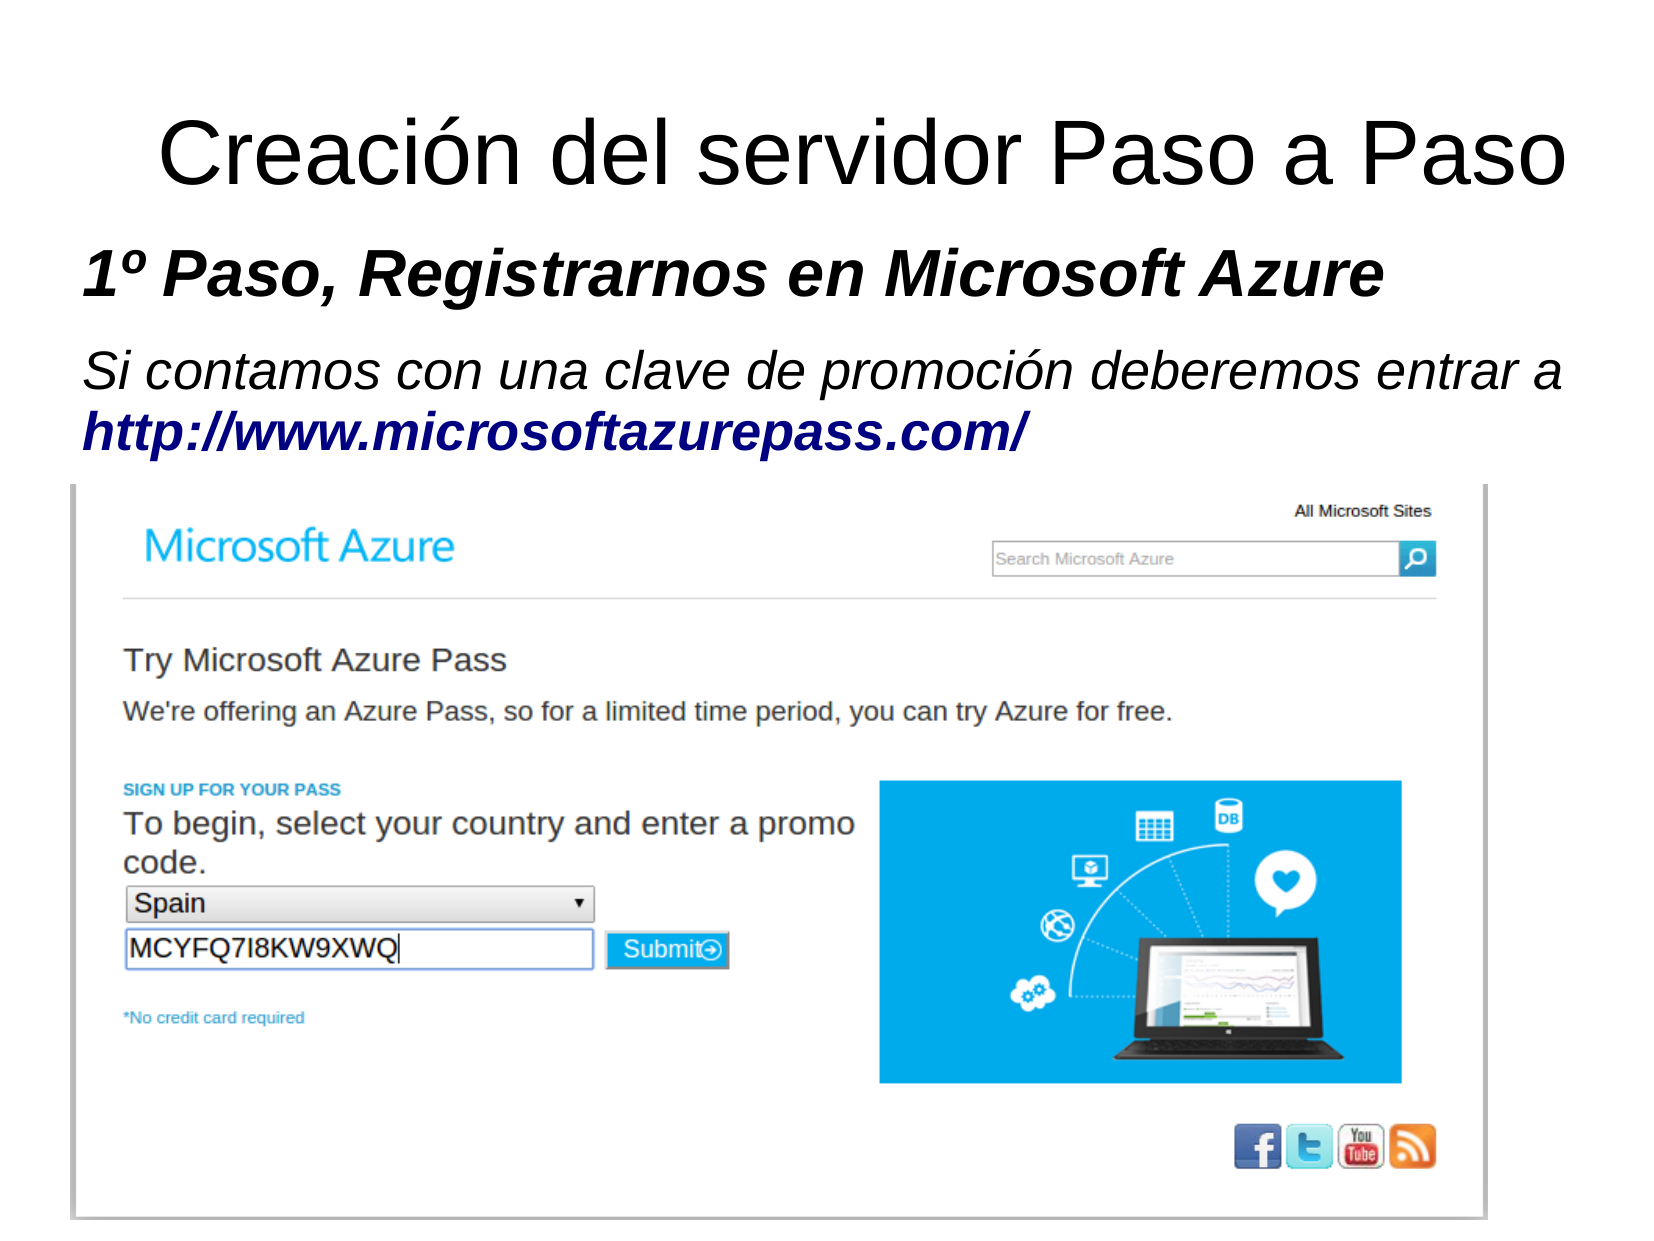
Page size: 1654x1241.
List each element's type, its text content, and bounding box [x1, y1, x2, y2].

title Creación del servidor Paso a Paso [82, 49, 1571, 236]
list 1º Paso, Registrarnos en Microsoft Azure Si contamos con una clave de promoción deberemos entrar a http://www.microsoftazurepass.com/ [82, 236, 1571, 956]
picture [70, 484, 1488, 1220]
